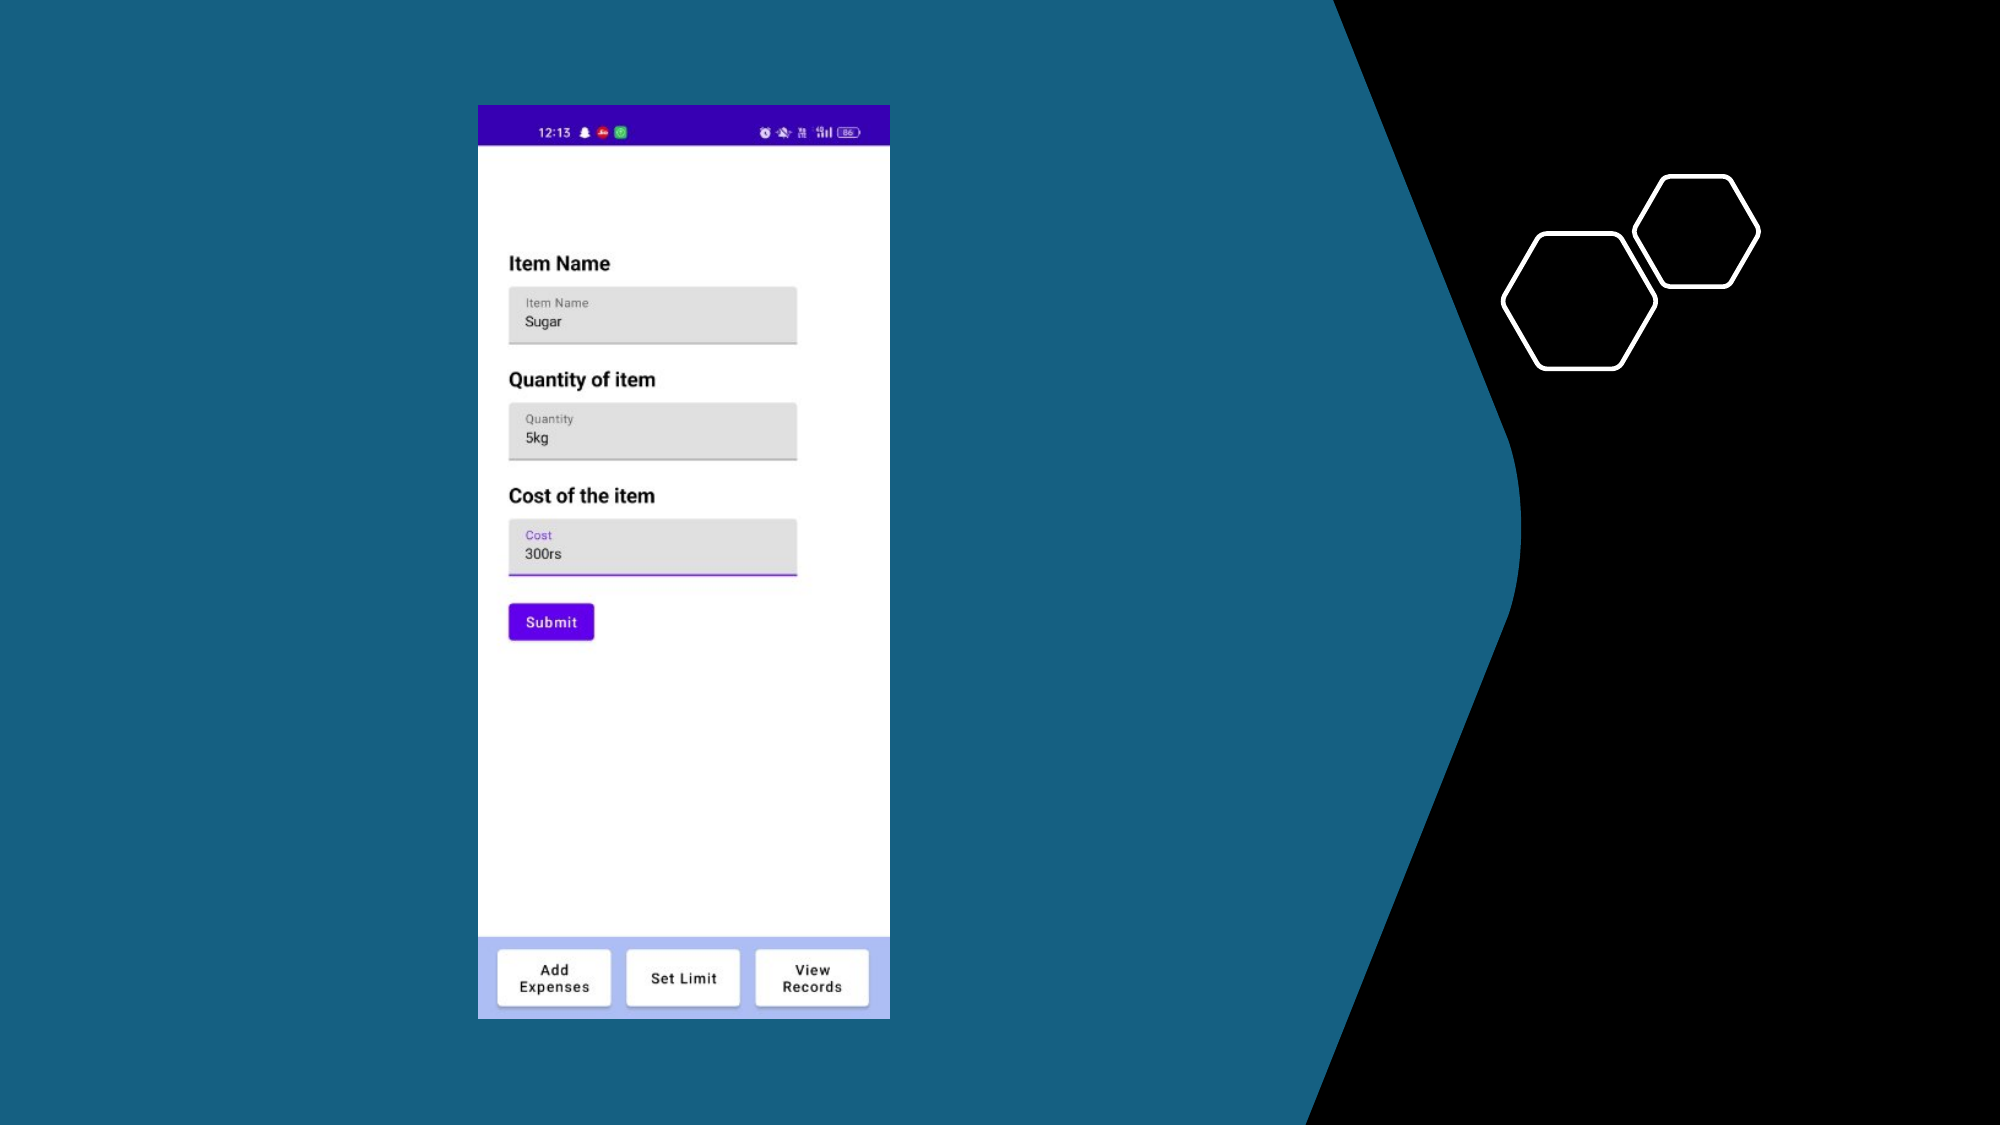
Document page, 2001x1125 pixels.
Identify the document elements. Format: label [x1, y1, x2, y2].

text_box [0, 0, 2000, 1125]
picture [478, 105, 890, 1019]
